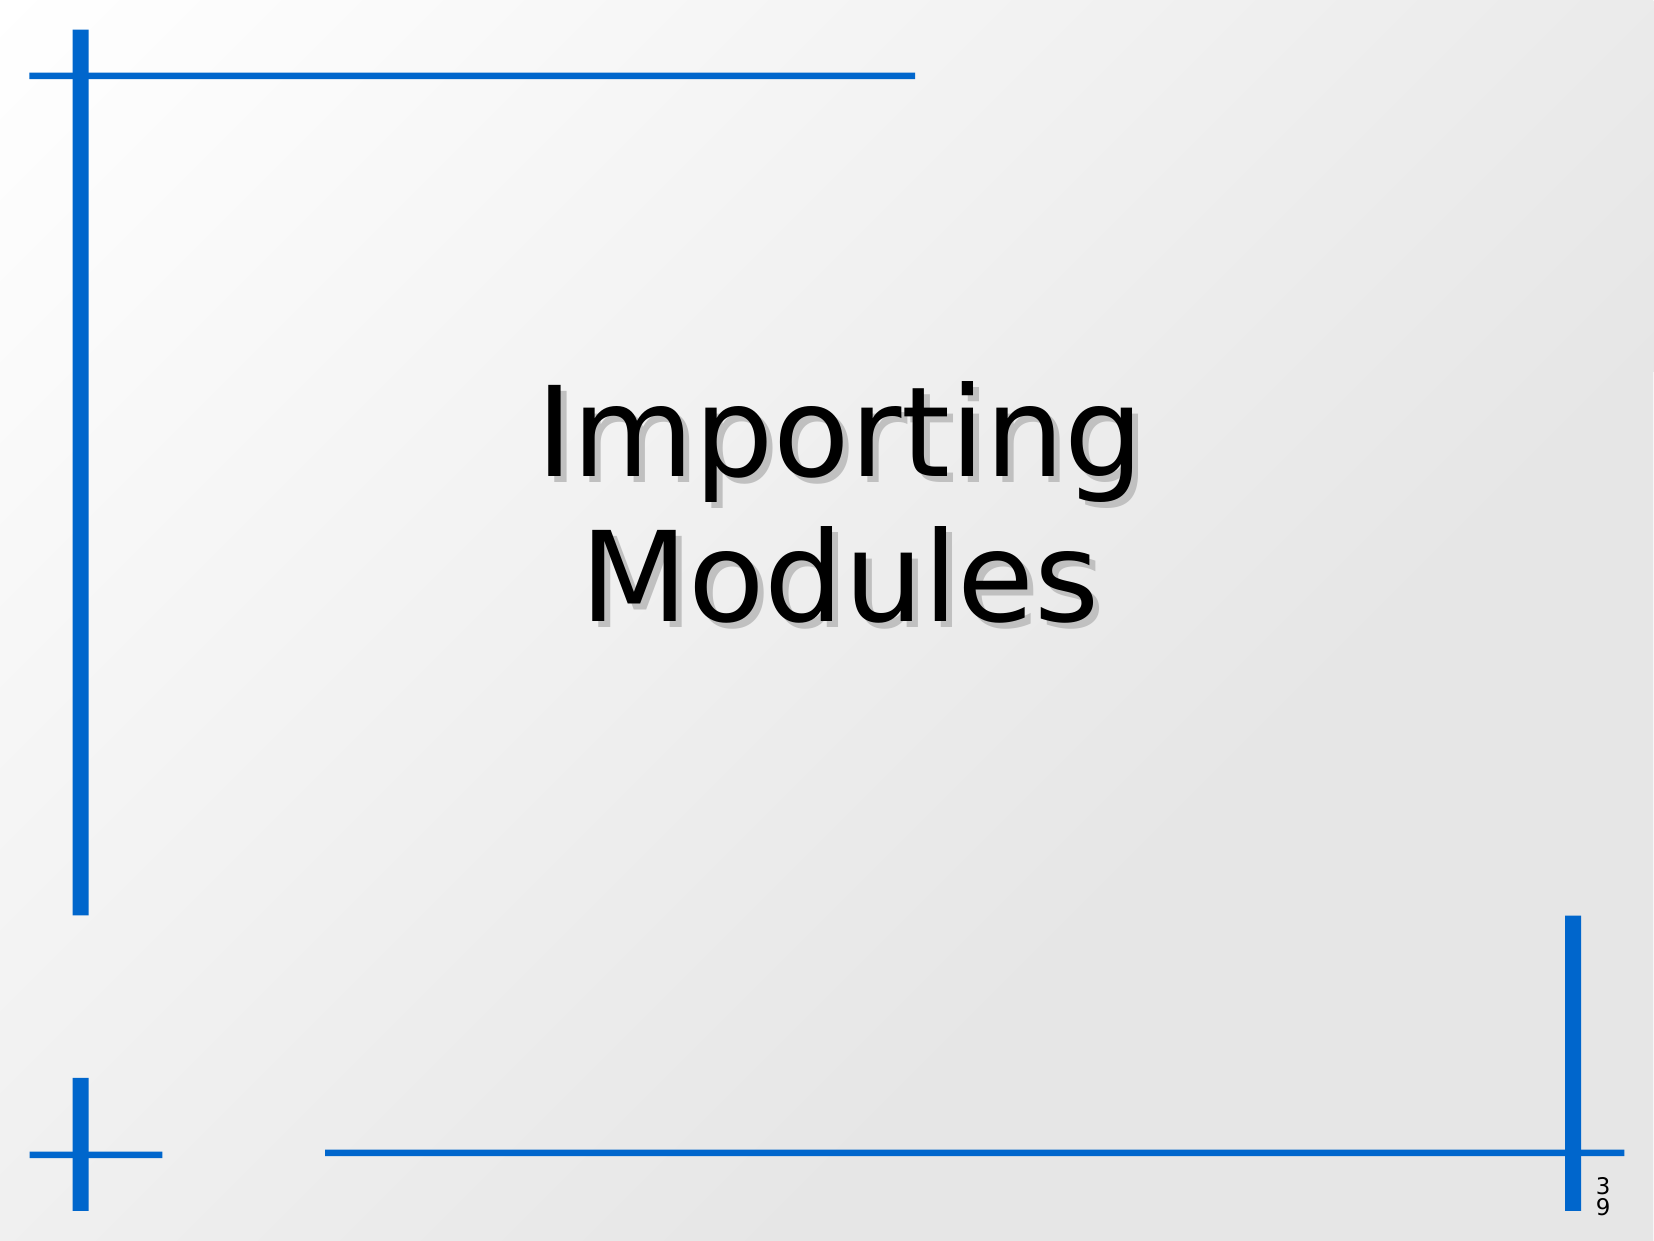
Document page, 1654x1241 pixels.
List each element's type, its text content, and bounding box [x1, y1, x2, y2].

list Importing Modules [304, 360, 1306, 1178]
